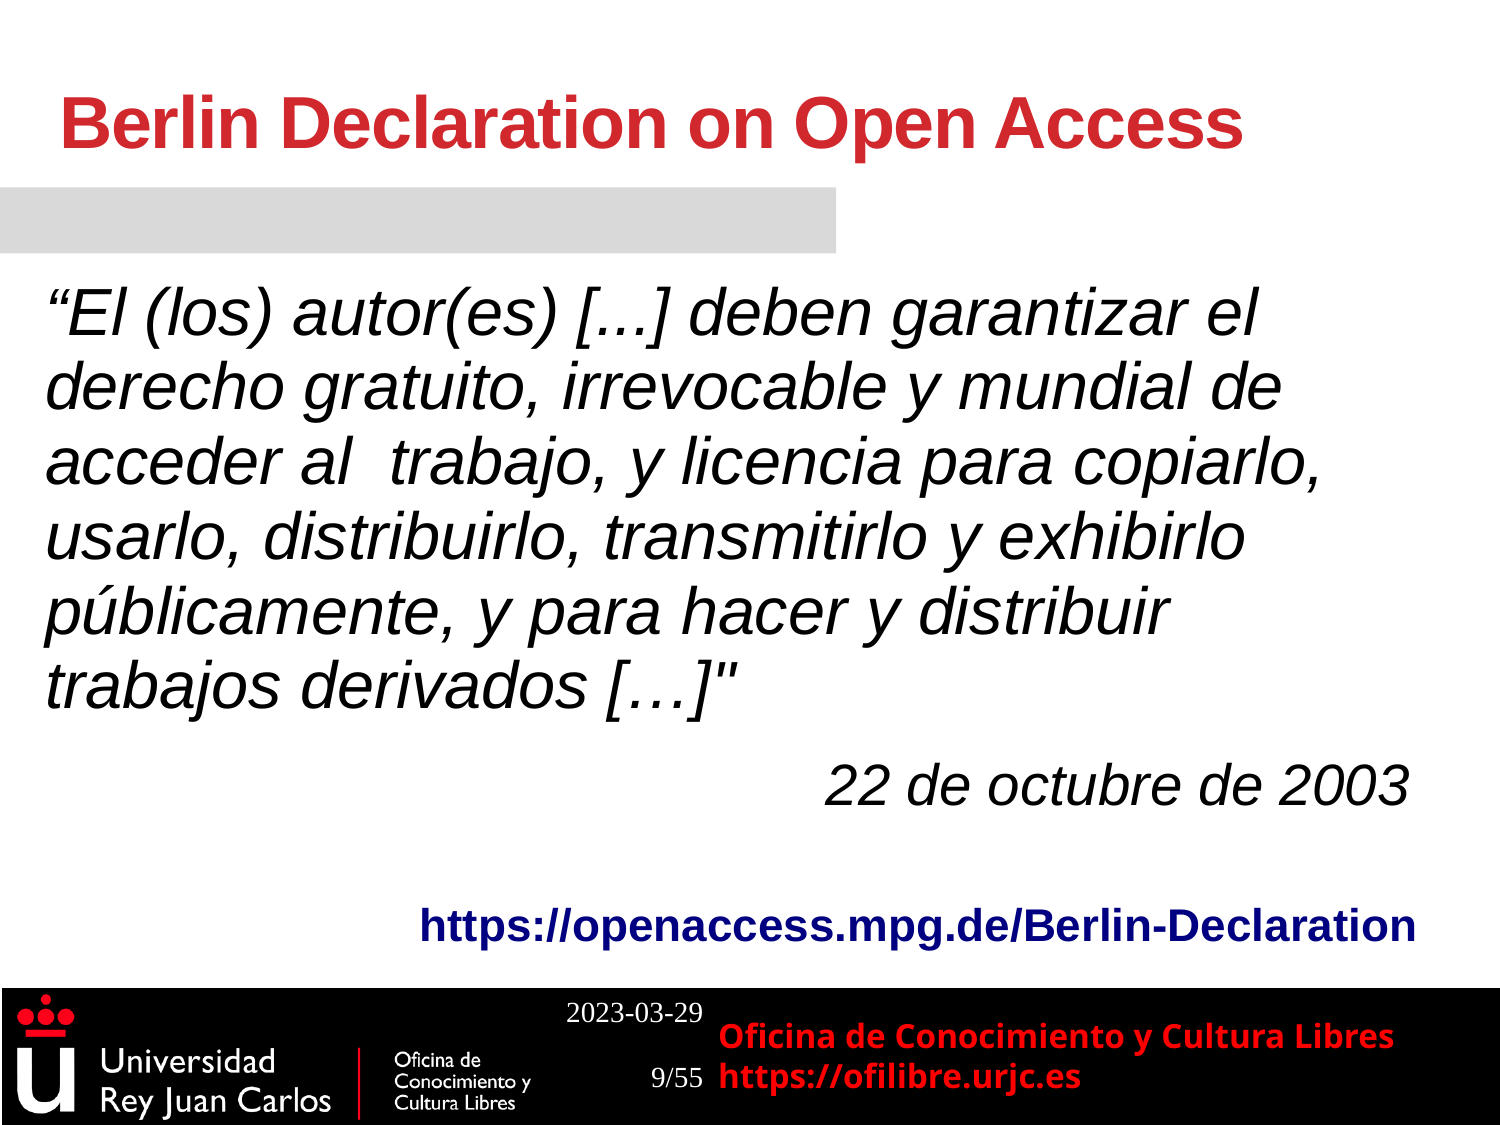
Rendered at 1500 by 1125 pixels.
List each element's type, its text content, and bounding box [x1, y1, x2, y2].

picture [17, 994, 531, 1120]
text_box Berlin Declaration on Open Access [0, 24, 1326, 172]
title [75, 7, 1425, 196]
text_box “El (los) autor(es) [...] deben garantizar el derecho gratuito, irrevocable y mundial de acceder al trabajo, y licencia para copiarlo, usarlo, distribuirlo, transmitirlo y exhibirlo públicamente, y para hacer y distribuir trabajos derivados […]'' 22 de octubre de 2003 [30, 267, 1426, 826]
text_box https://openaccess.mpg.de/Berlin-Declaration [405, 892, 1441, 961]
